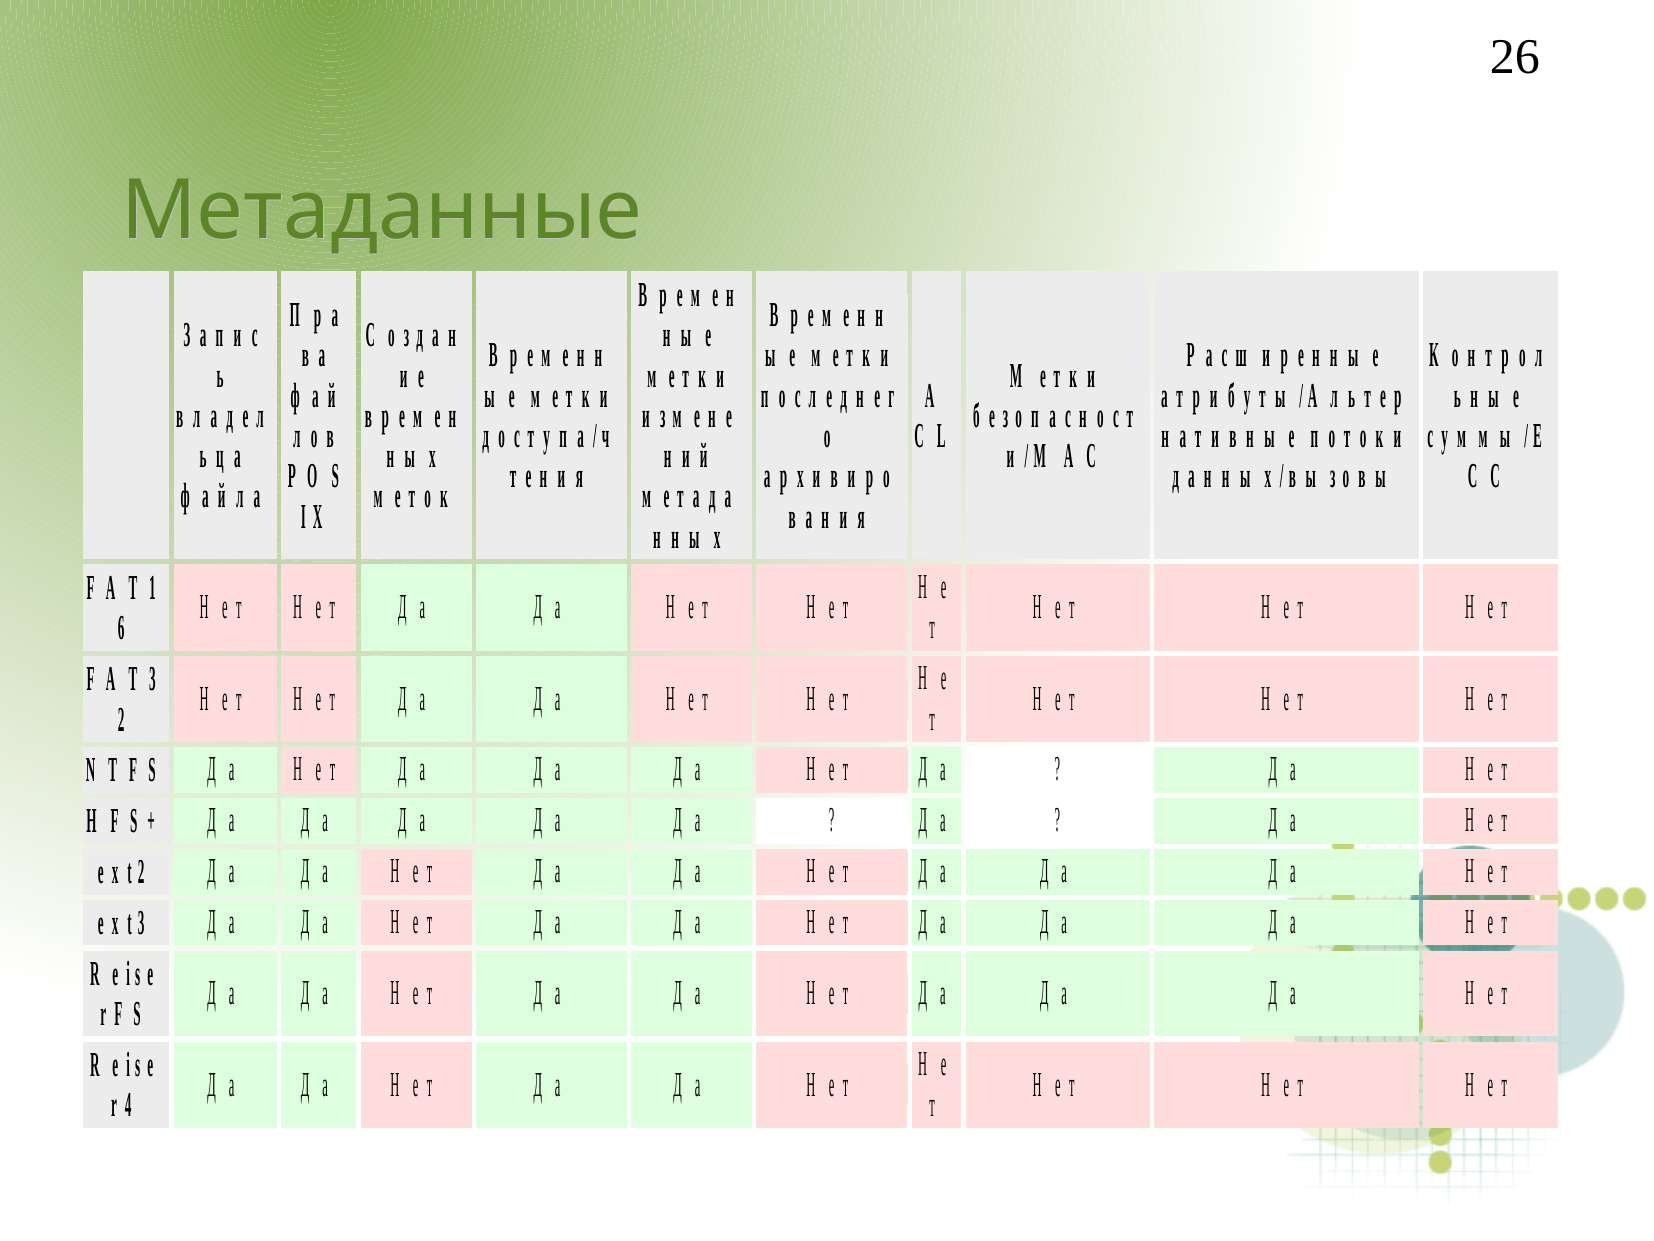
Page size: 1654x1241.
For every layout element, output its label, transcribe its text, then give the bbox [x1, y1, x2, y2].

picture [76, 265, 1654, 1211]
text_box <номер> [1500, 29, 1654, 89]
title Метаданные [121, 102, 1534, 265]
